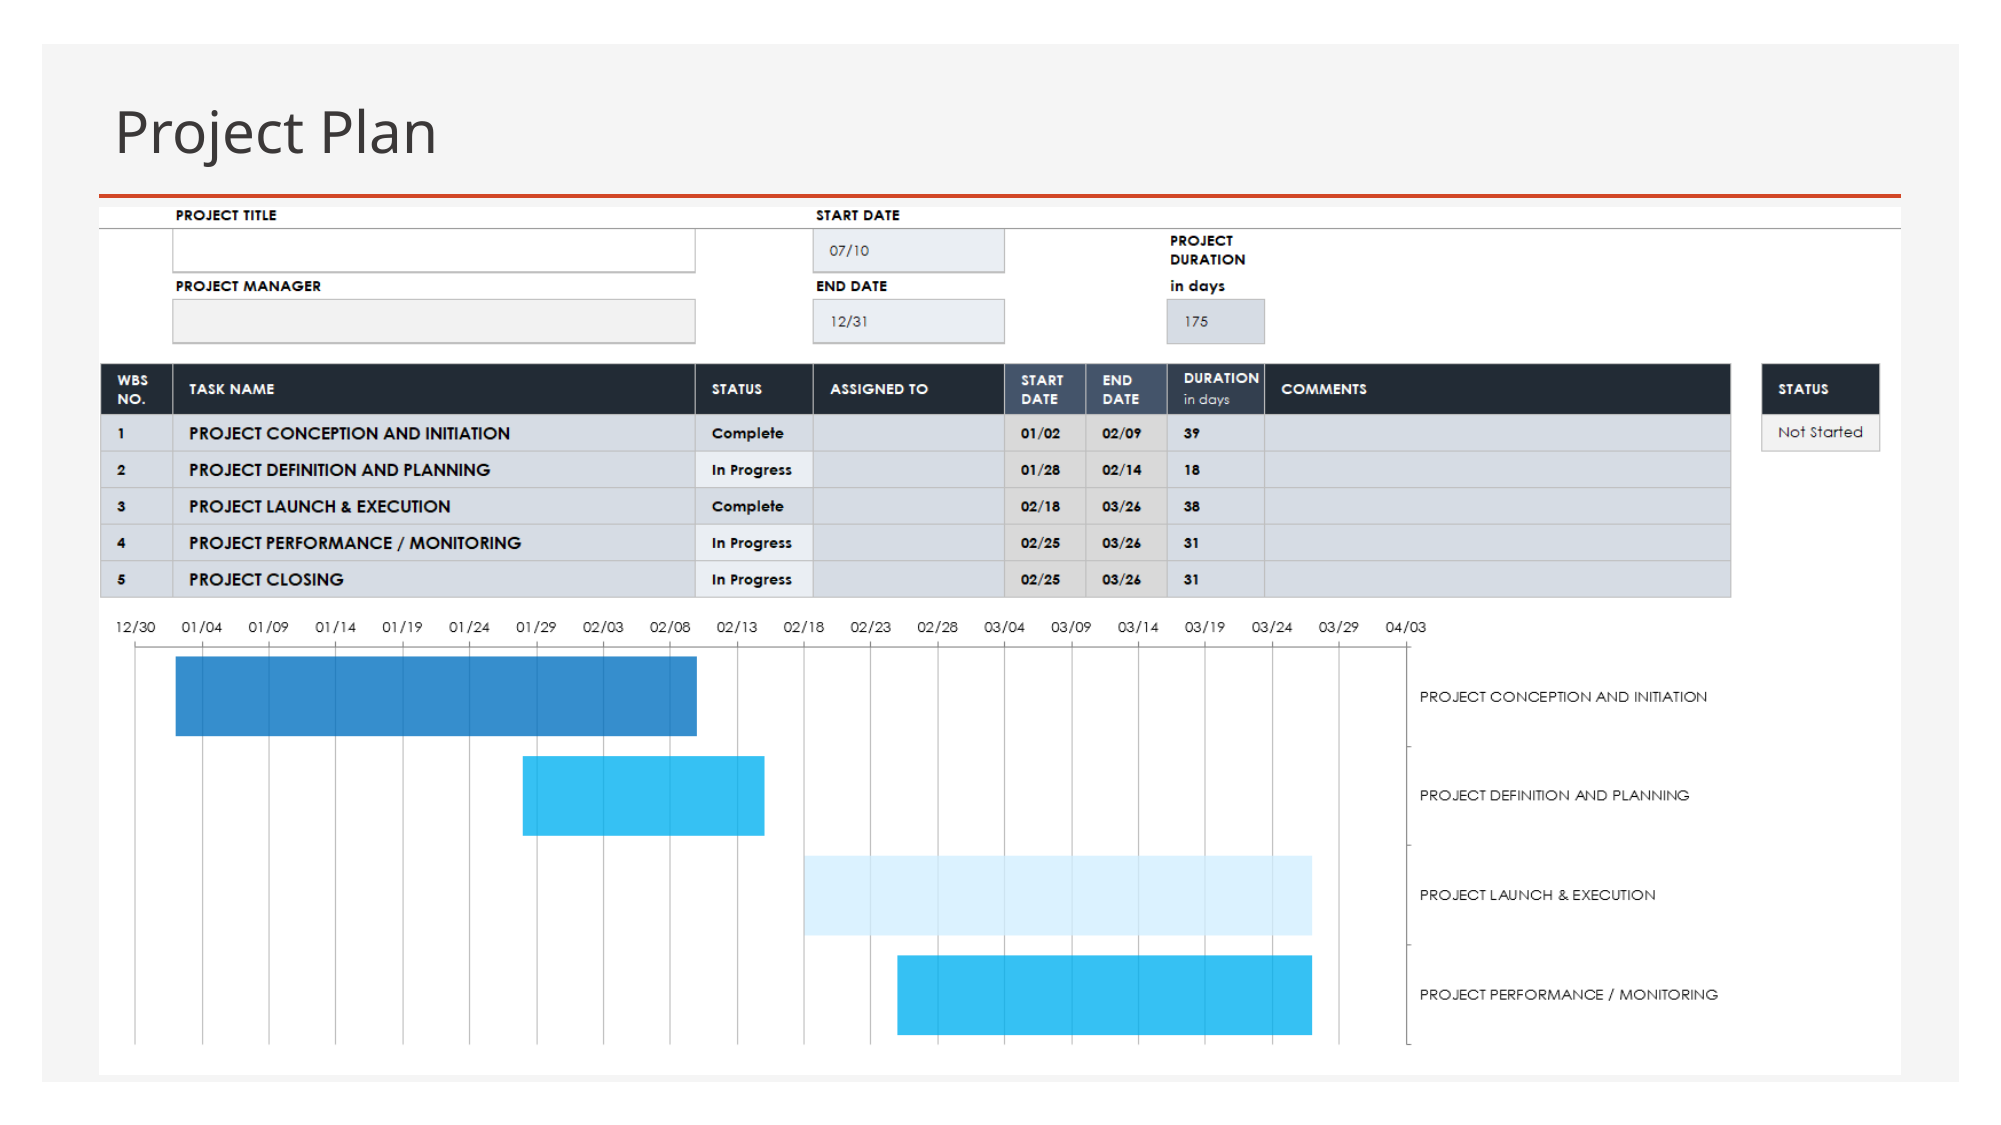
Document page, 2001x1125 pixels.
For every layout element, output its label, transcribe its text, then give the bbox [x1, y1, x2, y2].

title Project Plan [99, 73, 1901, 197]
picture [99, 207, 1901, 1075]
